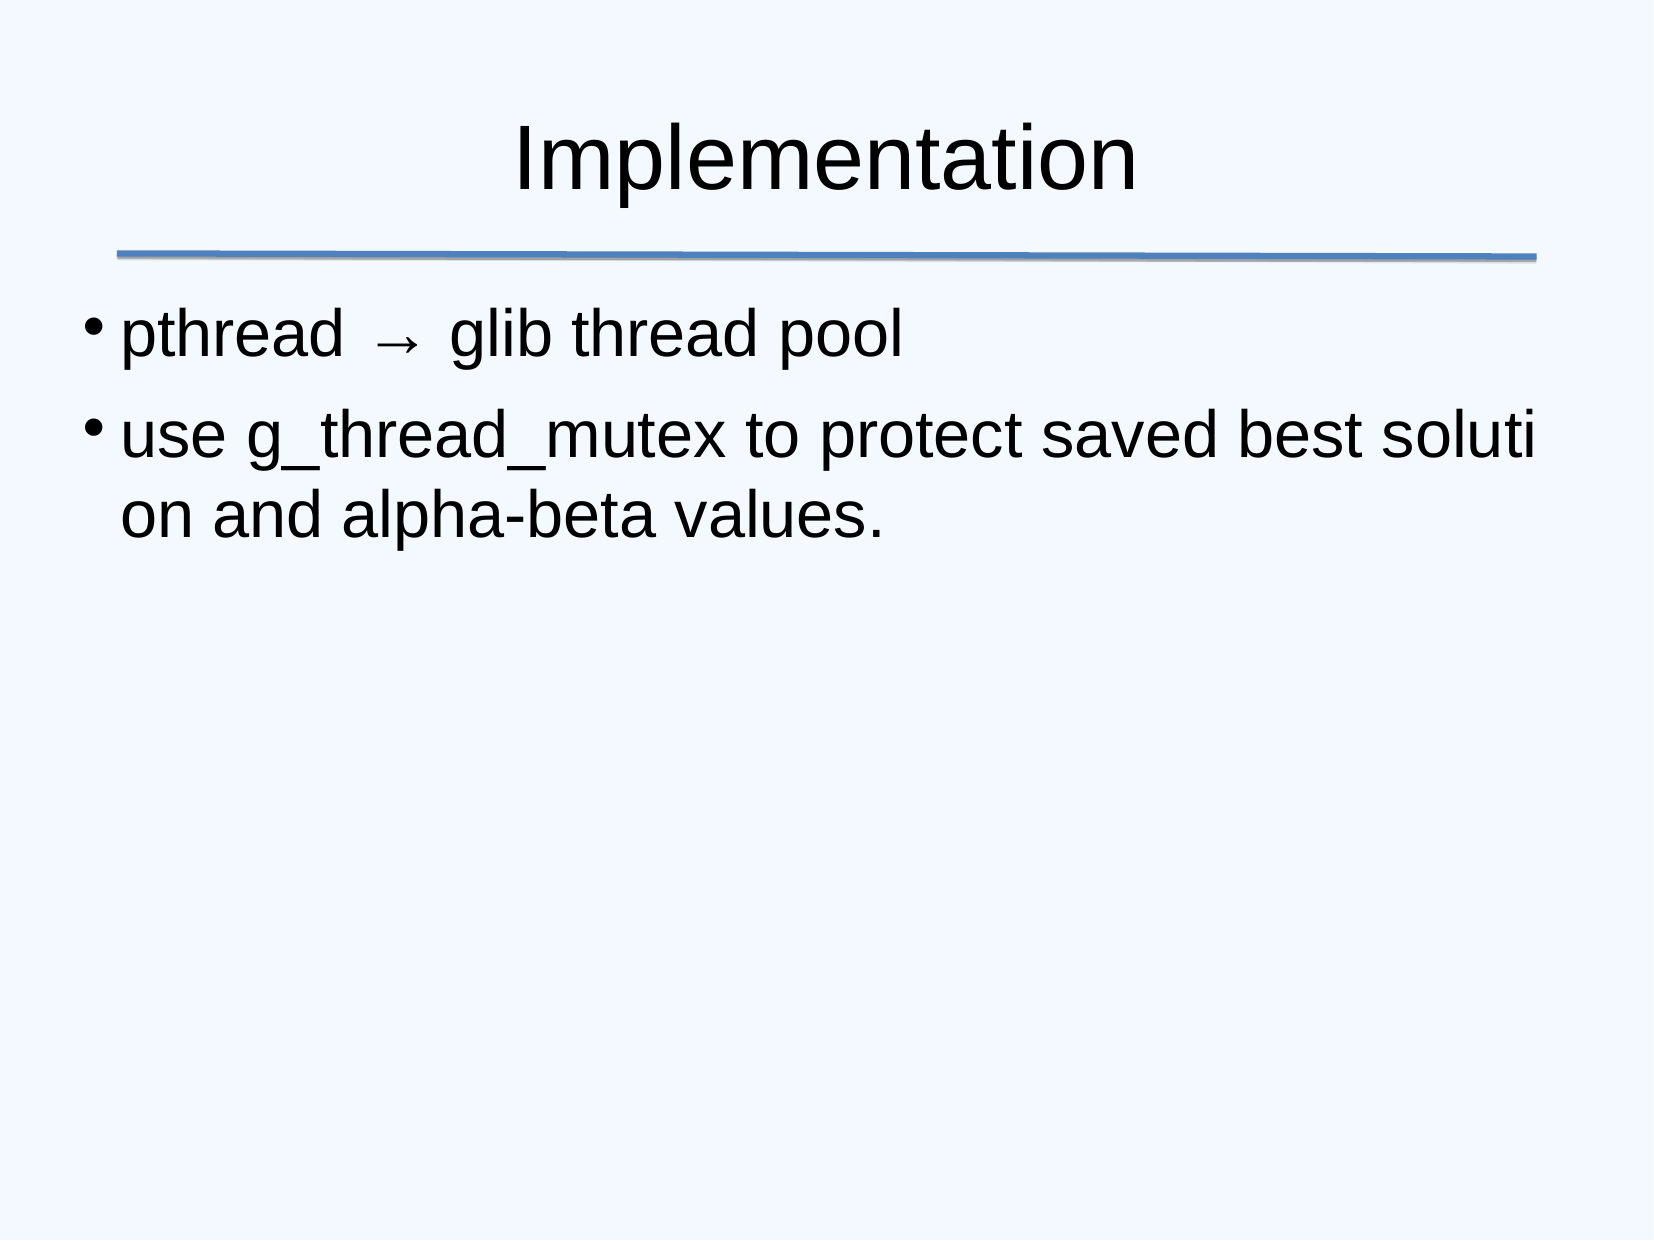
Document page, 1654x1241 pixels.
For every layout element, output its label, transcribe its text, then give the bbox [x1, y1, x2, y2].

title Implementation [82, 49, 1571, 257]
list pthread → glib thread pool use g_thread_mutex to protect saved best solution and alpha-beta values. [82, 290, 1571, 1010]
